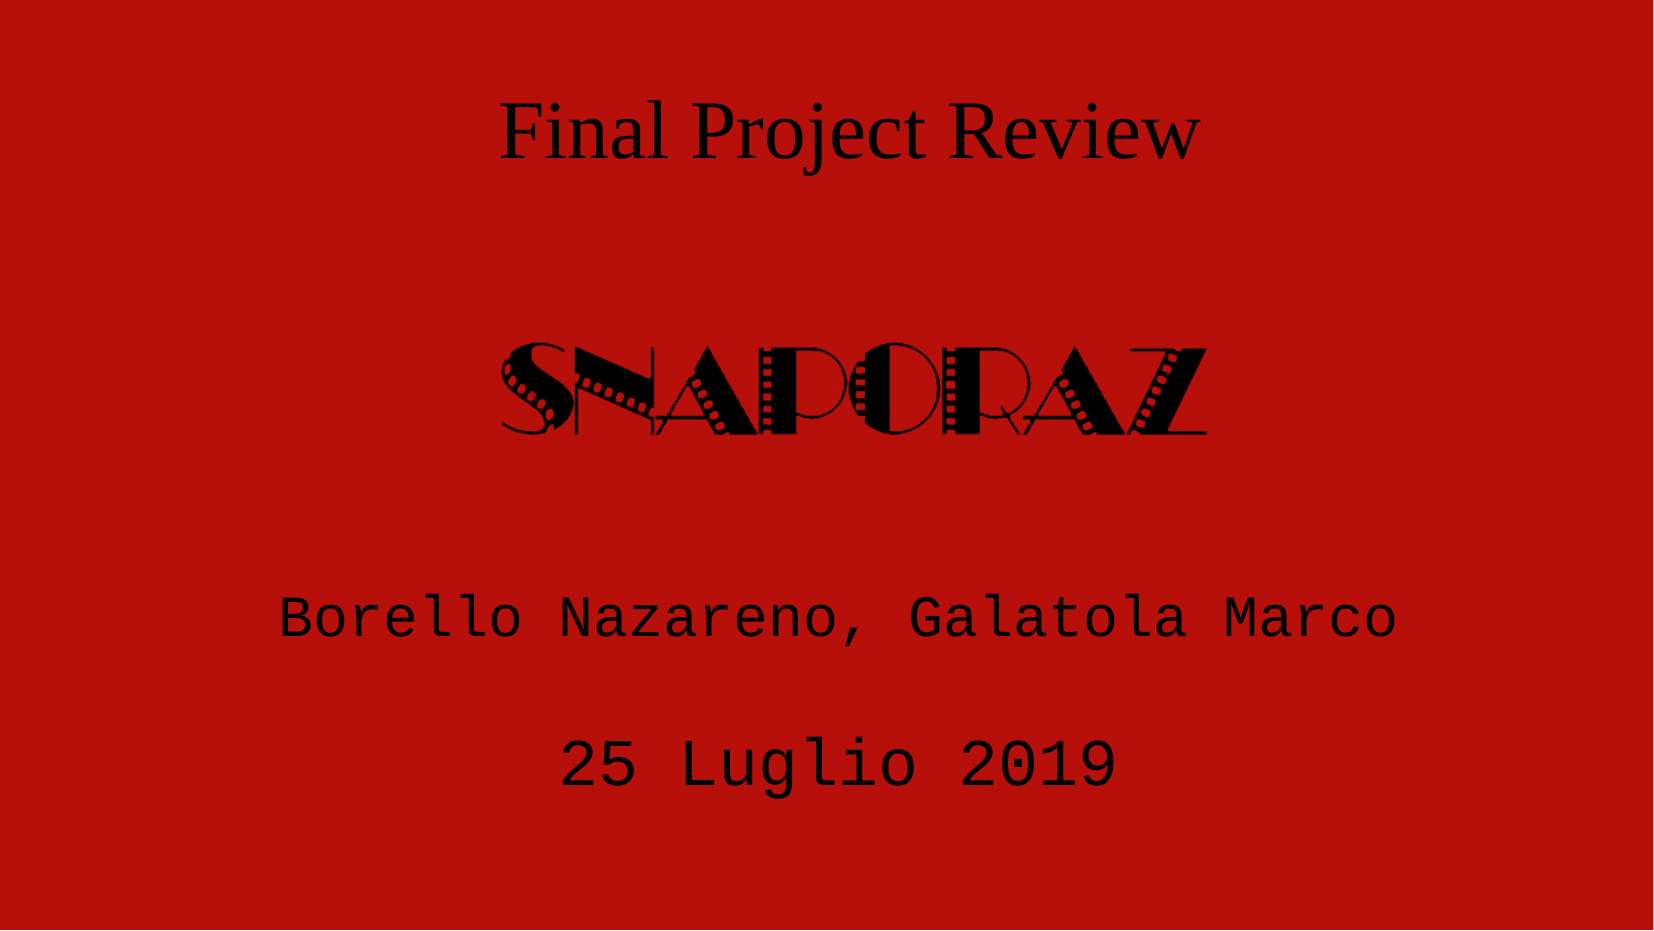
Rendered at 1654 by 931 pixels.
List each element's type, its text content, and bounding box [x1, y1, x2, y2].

subtitle Final Project Review [82, 47, 1619, 213]
picture [472, 330, 1256, 443]
text_box Borello Nazareno, Galatola Marco 25 Luglio 2019 [70, 519, 1607, 875]
